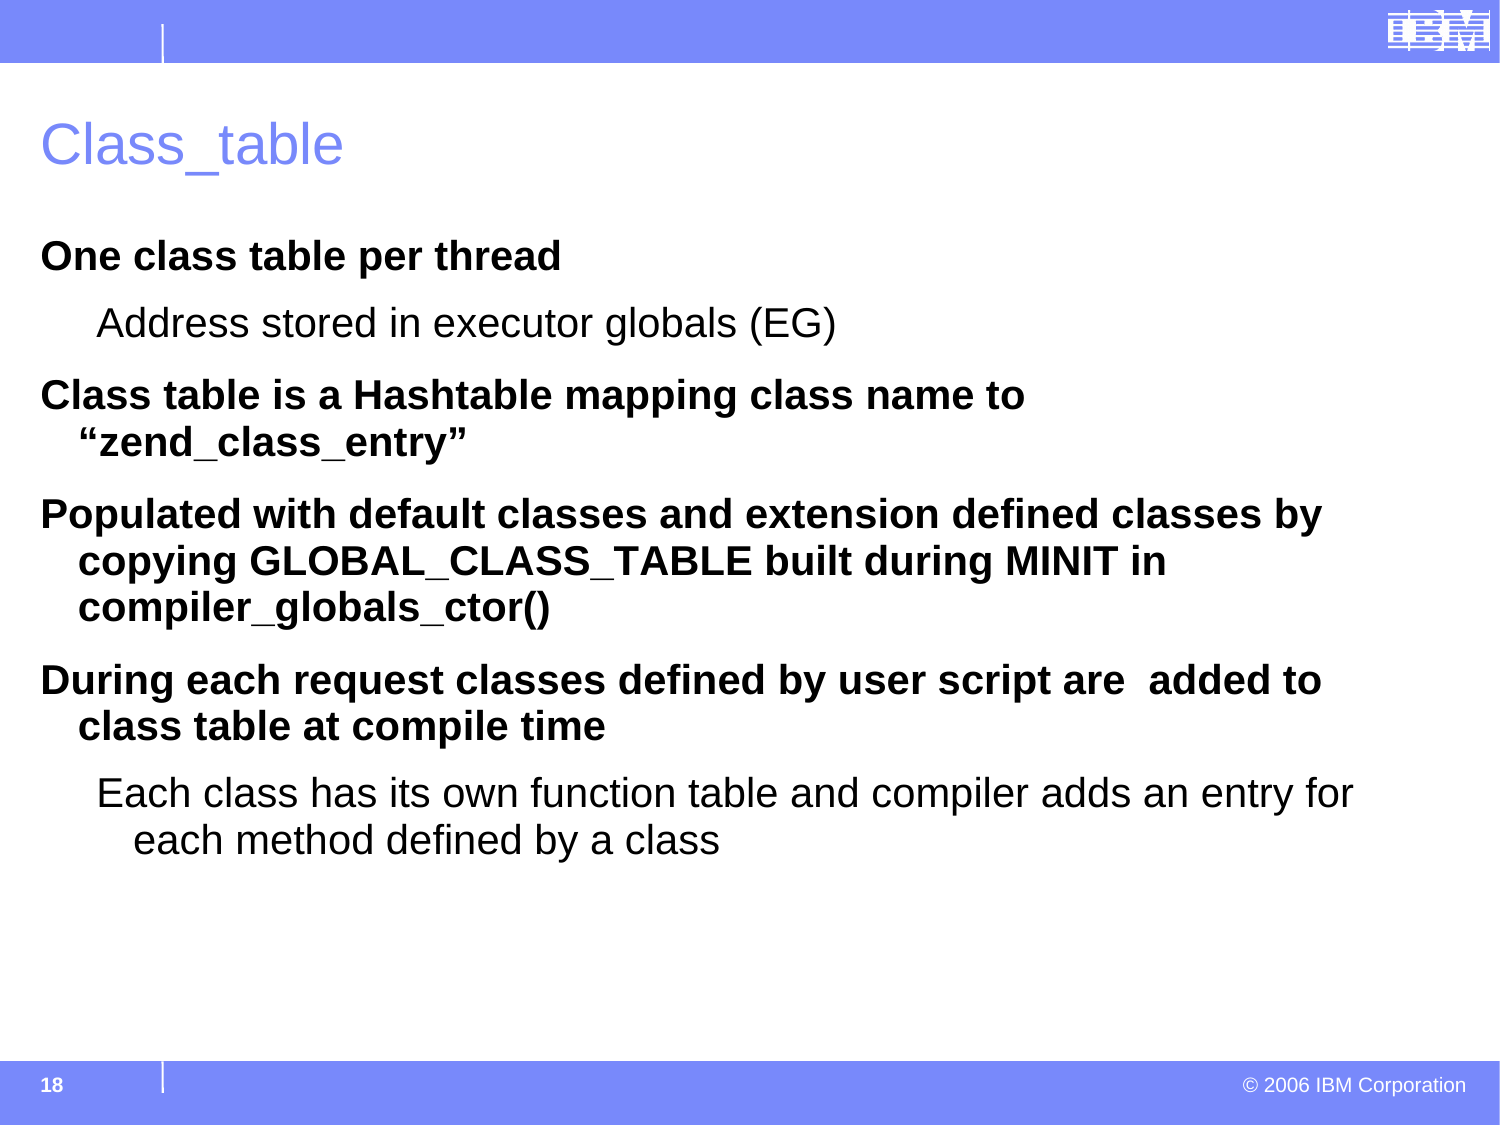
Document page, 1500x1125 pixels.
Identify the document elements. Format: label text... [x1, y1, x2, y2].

title Class_table [25, 82, 1378, 184]
list One class table per thread Address stored in executor globals (EG)‏ Class table is a Hashtable mapping class name to “zend_class_entry” Populated with default classes and extension defined classes by copying GLOBAL_CLASS_TABLE built during MINIT in compiler_globals_ctor()‏ During each request classes defined by user script are added to class table at compile time Each class has its own function table and compiler adds an entry for each method defined by a class [25, 224, 1417, 1125]
